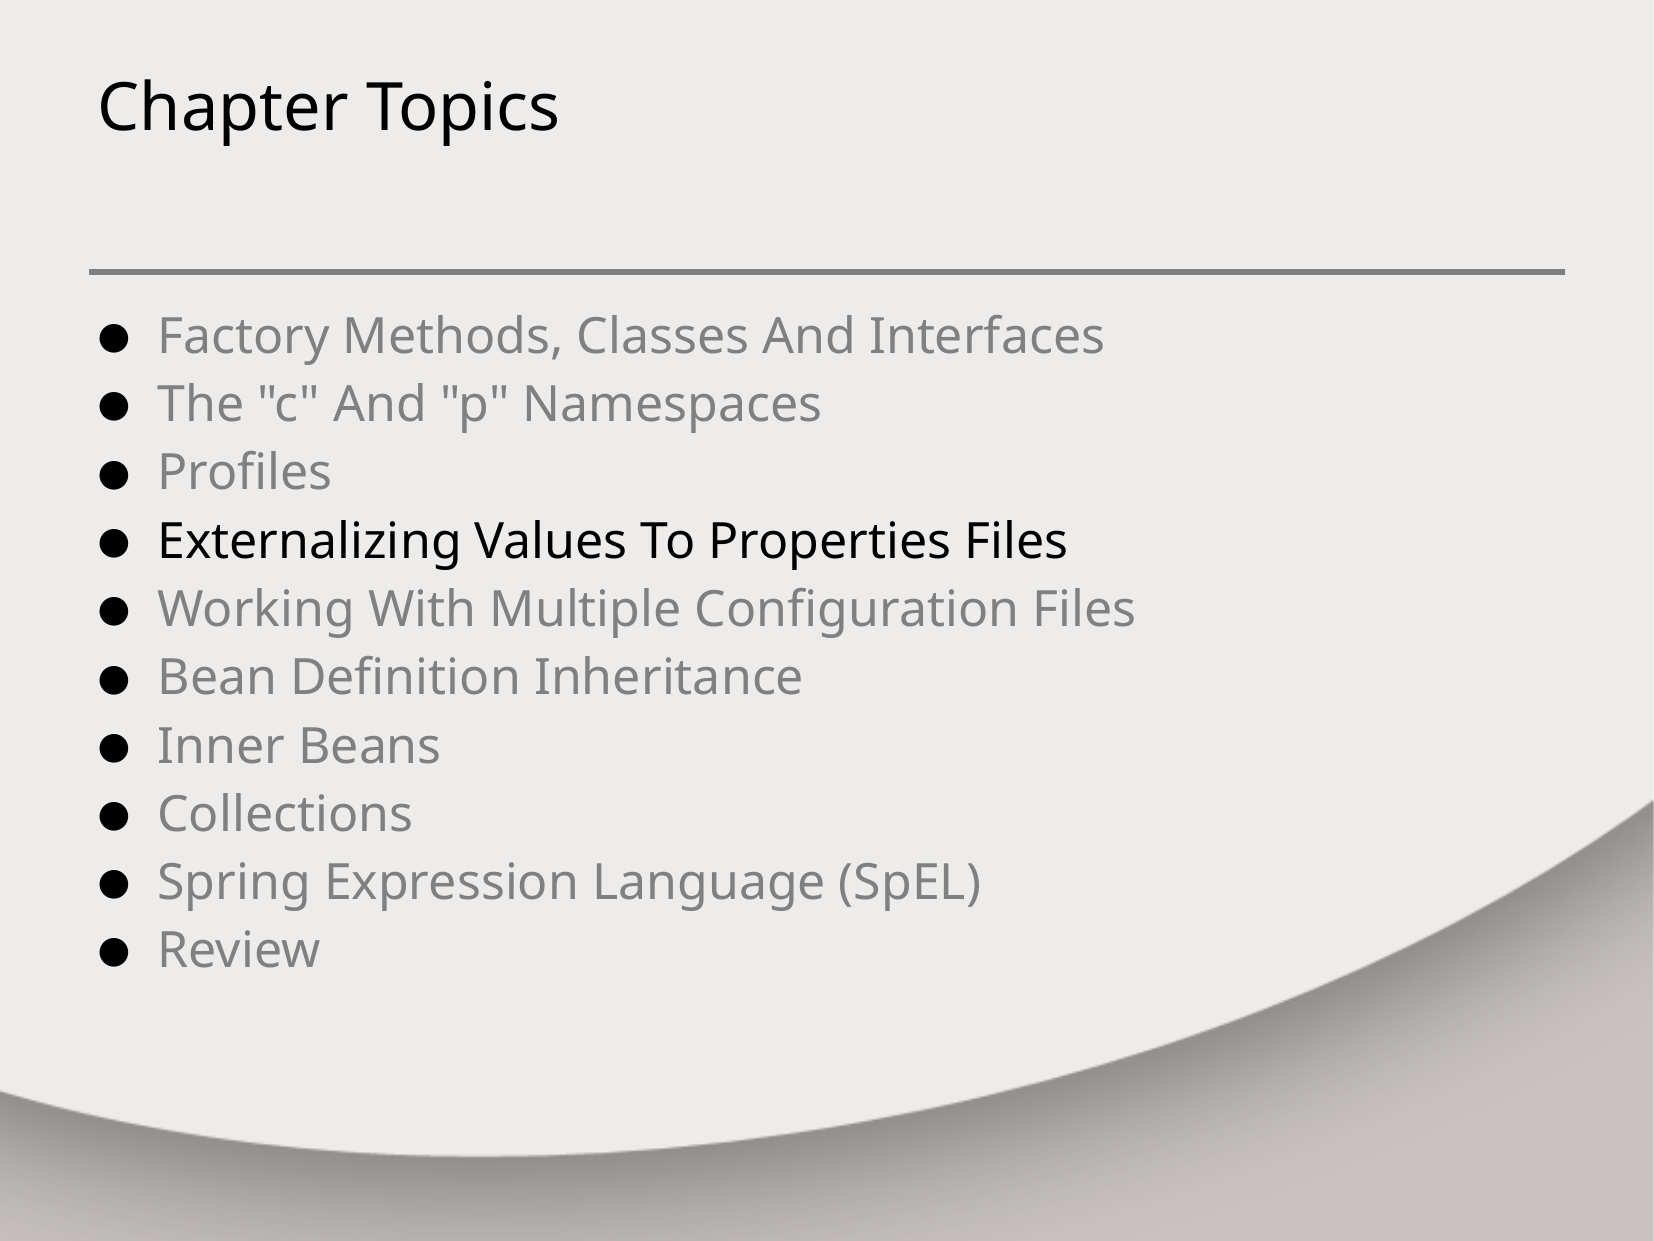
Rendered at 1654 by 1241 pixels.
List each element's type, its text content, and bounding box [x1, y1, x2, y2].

title Chapter Topics [97, 75, 1561, 226]
list Factory Methods, Classes And Interfaces The "c" And "p" Namespaces Profiles Externalizing Values To Properties Files Working With Multiple Configuration Files Bean Definition Inheritance Inner Beans Collections Spring Expression Language (SpEL) Review [97, 300, 1561, 1163]
picture [0, 0, 1654, 1241]
